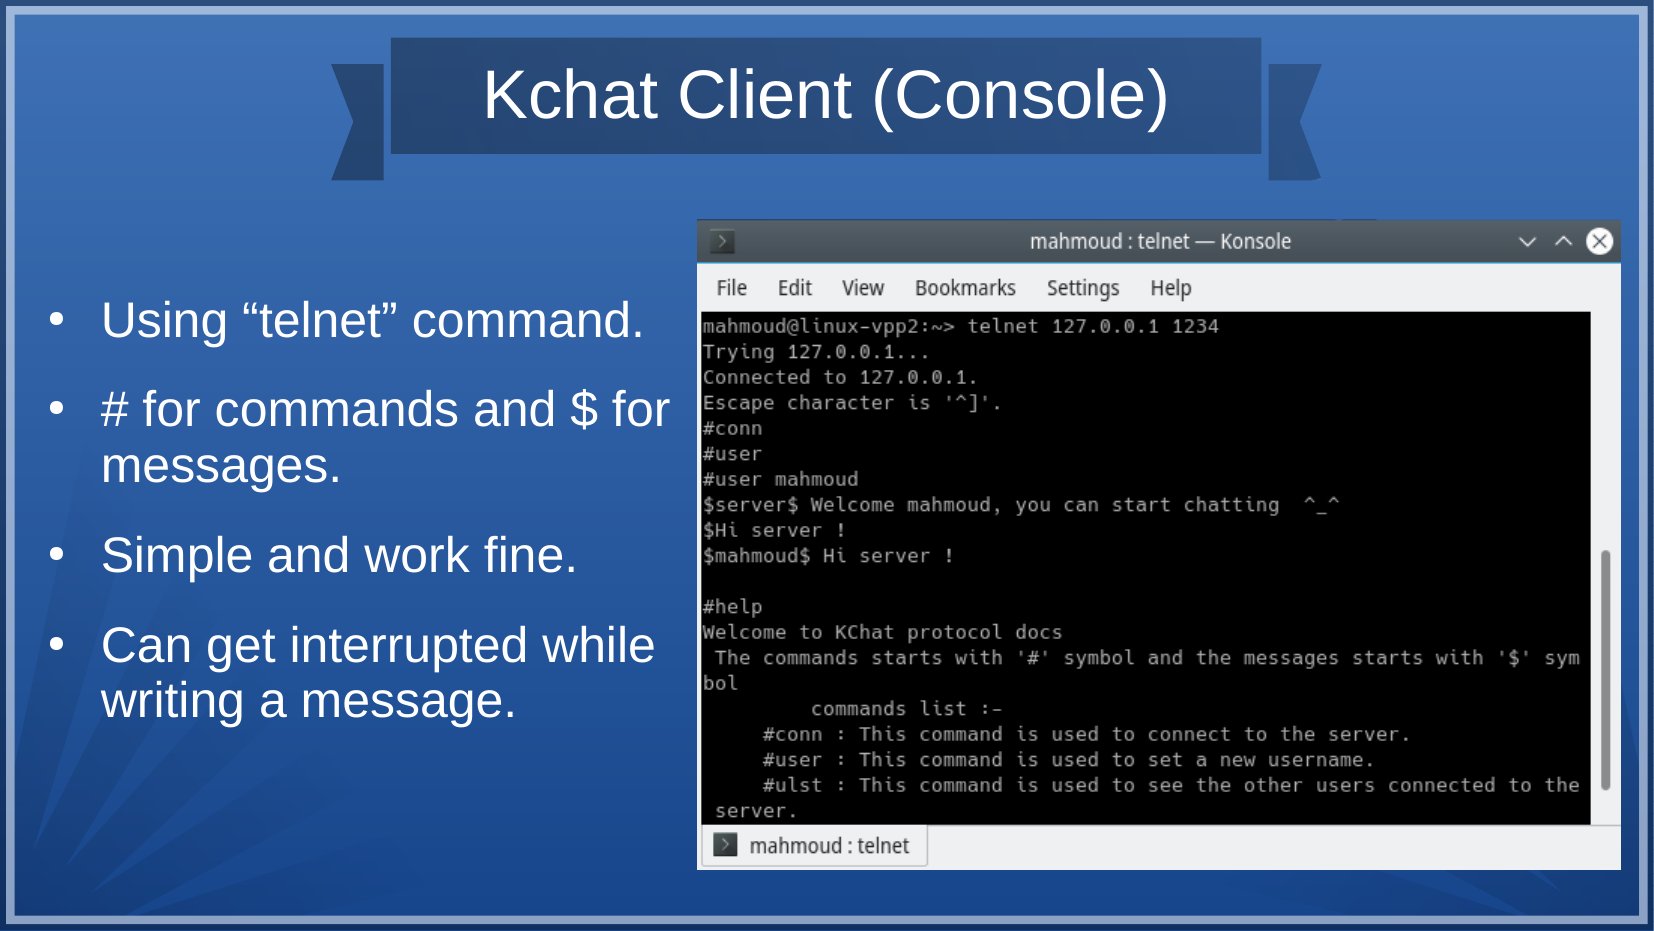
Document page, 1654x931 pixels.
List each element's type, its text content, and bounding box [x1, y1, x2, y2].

title Kchat Client (Console) [389, 35, 1264, 154]
picture [697, 219, 1621, 871]
list Using “telnet” command. # for commands and $ for messages. Simple and work fine. Can get interrupted while writing a message. [30, 292, 676, 826]
